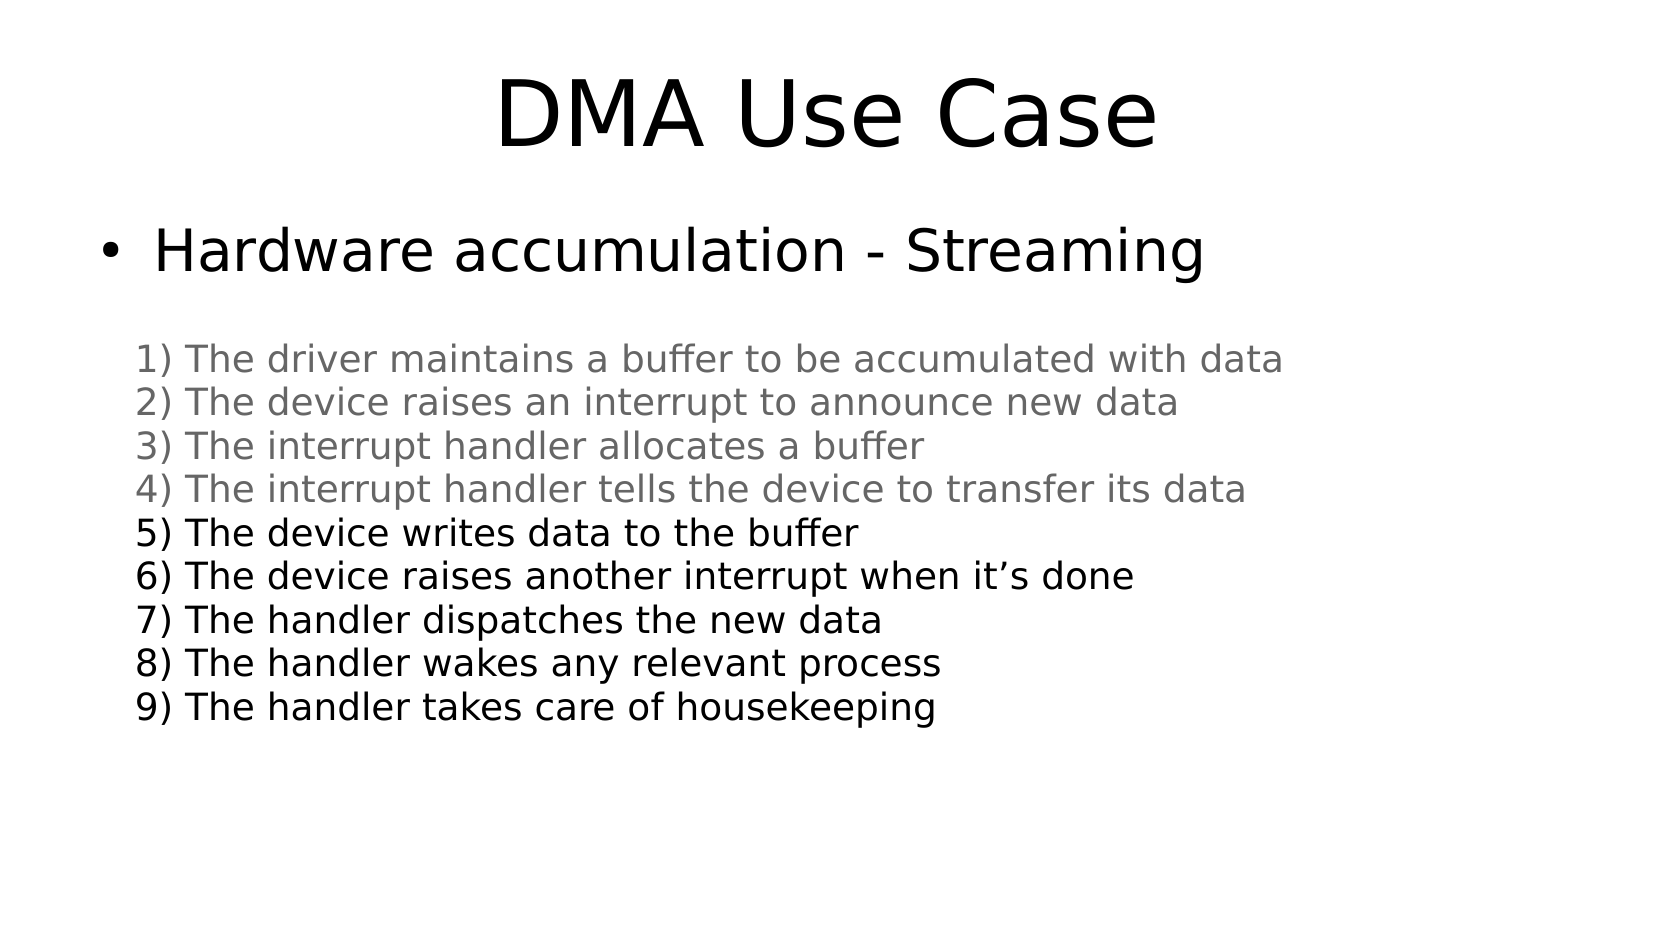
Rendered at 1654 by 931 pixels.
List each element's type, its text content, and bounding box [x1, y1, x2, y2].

title DMA Use Case [82, 37, 1571, 193]
text_box 1) The driver maintains a buffer to be accumulated with data 2) The device raises an interrupt to announce new data 3) The interrupt handler allocates a buffer 4) The interrupt handler tells the device to transfer its data 5) The device writes data to the buffer 6) The device raises another interrupt when it’s done 7) The handler dispatches the new data 8) The handler wakes any relevant process 9) The handler takes care of housekeeping [120, 330, 1301, 737]
list Hardware accumulation - Streaming [82, 217, 1571, 301]
